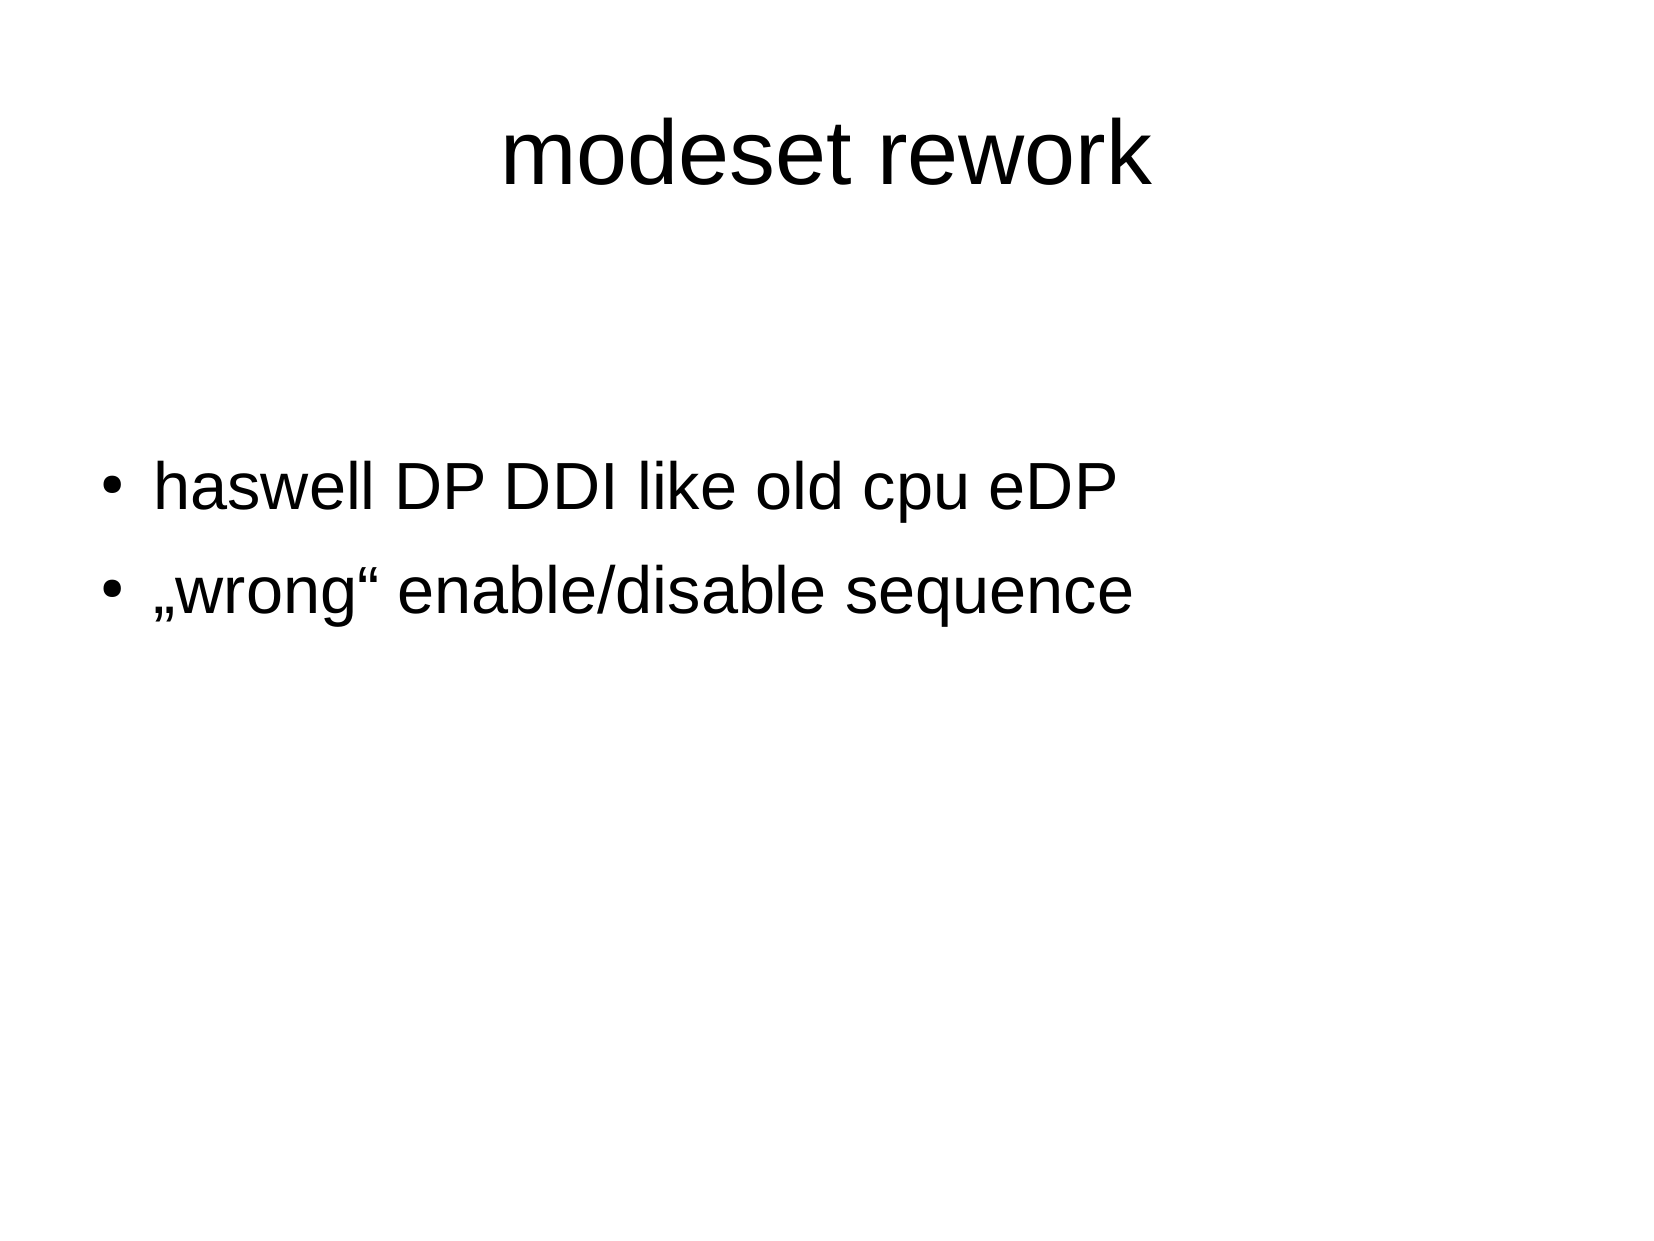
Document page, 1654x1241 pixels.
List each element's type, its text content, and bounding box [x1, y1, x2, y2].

list haswell DP DDI like old cpu eDP „wrong“ enable/disable sequence [82, 448, 1571, 709]
title modeset rework [82, 49, 1571, 257]
